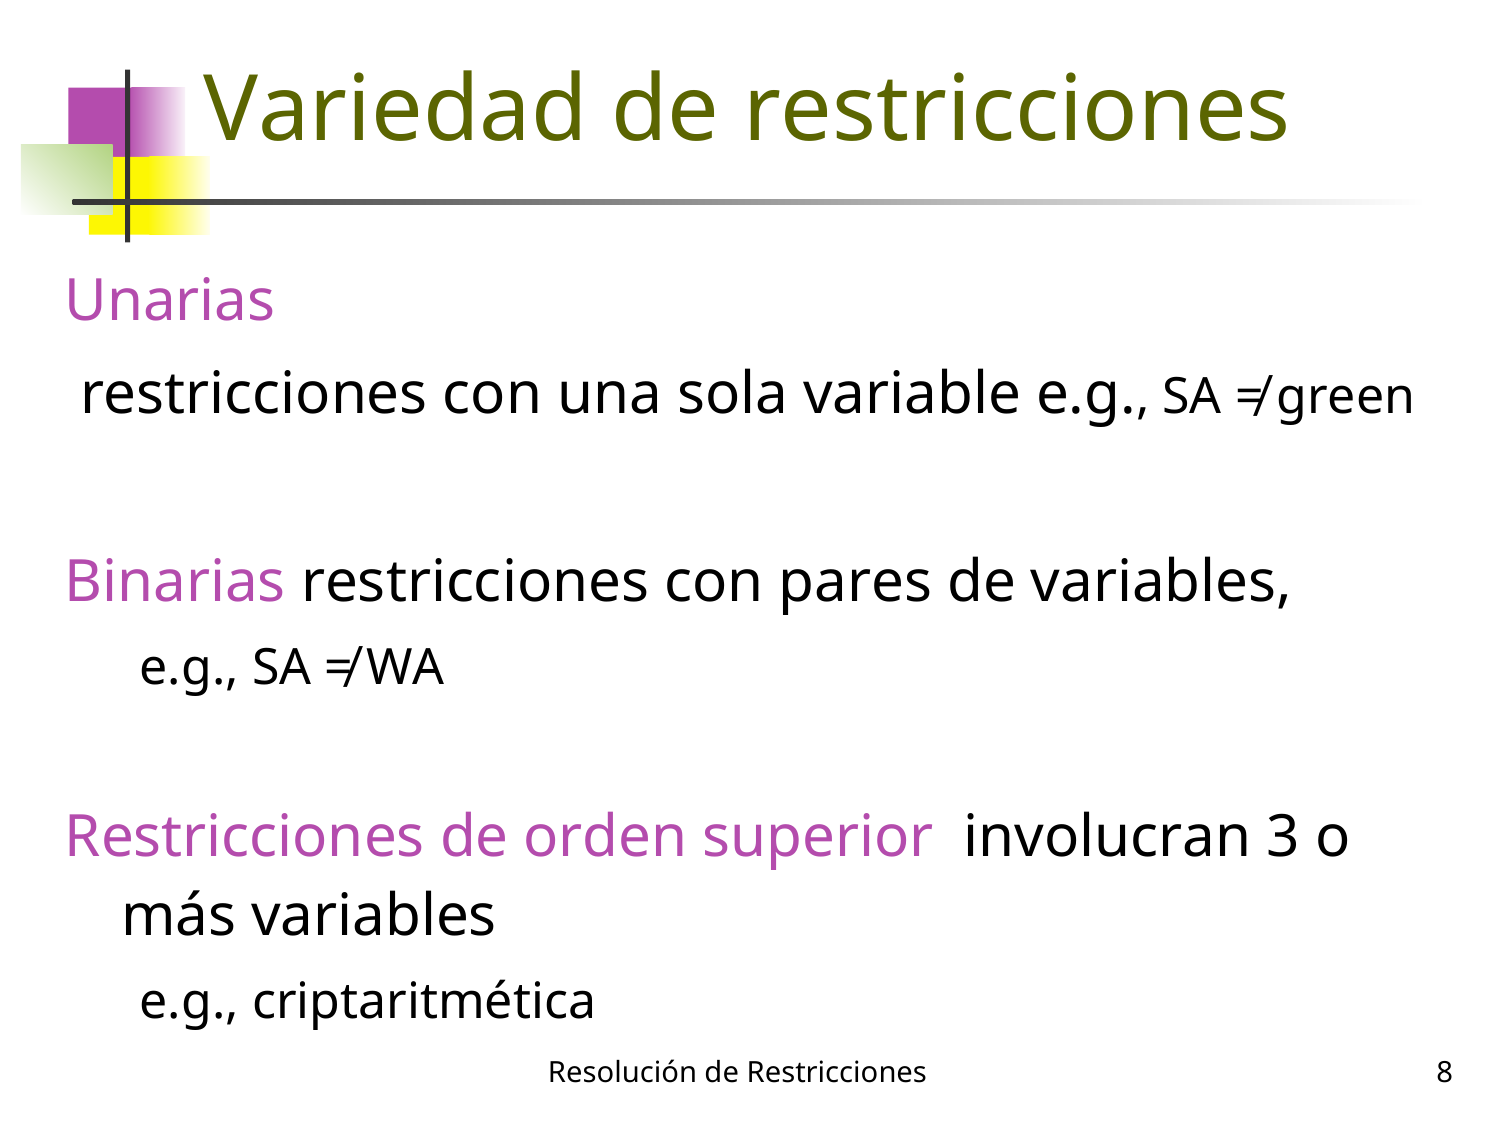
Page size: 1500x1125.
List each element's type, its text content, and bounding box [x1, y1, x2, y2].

list Unarias restricciones con una sola variable e.g., SA ≠ green Binarias restricciones con pares de variables, e.g., SA ≠ WA Restricciones de orden superior involucran 3 o más variables e.g., criptaritmética [50, 249, 1469, 1007]
title Variedad de restricciones [188, 35, 1468, 175]
